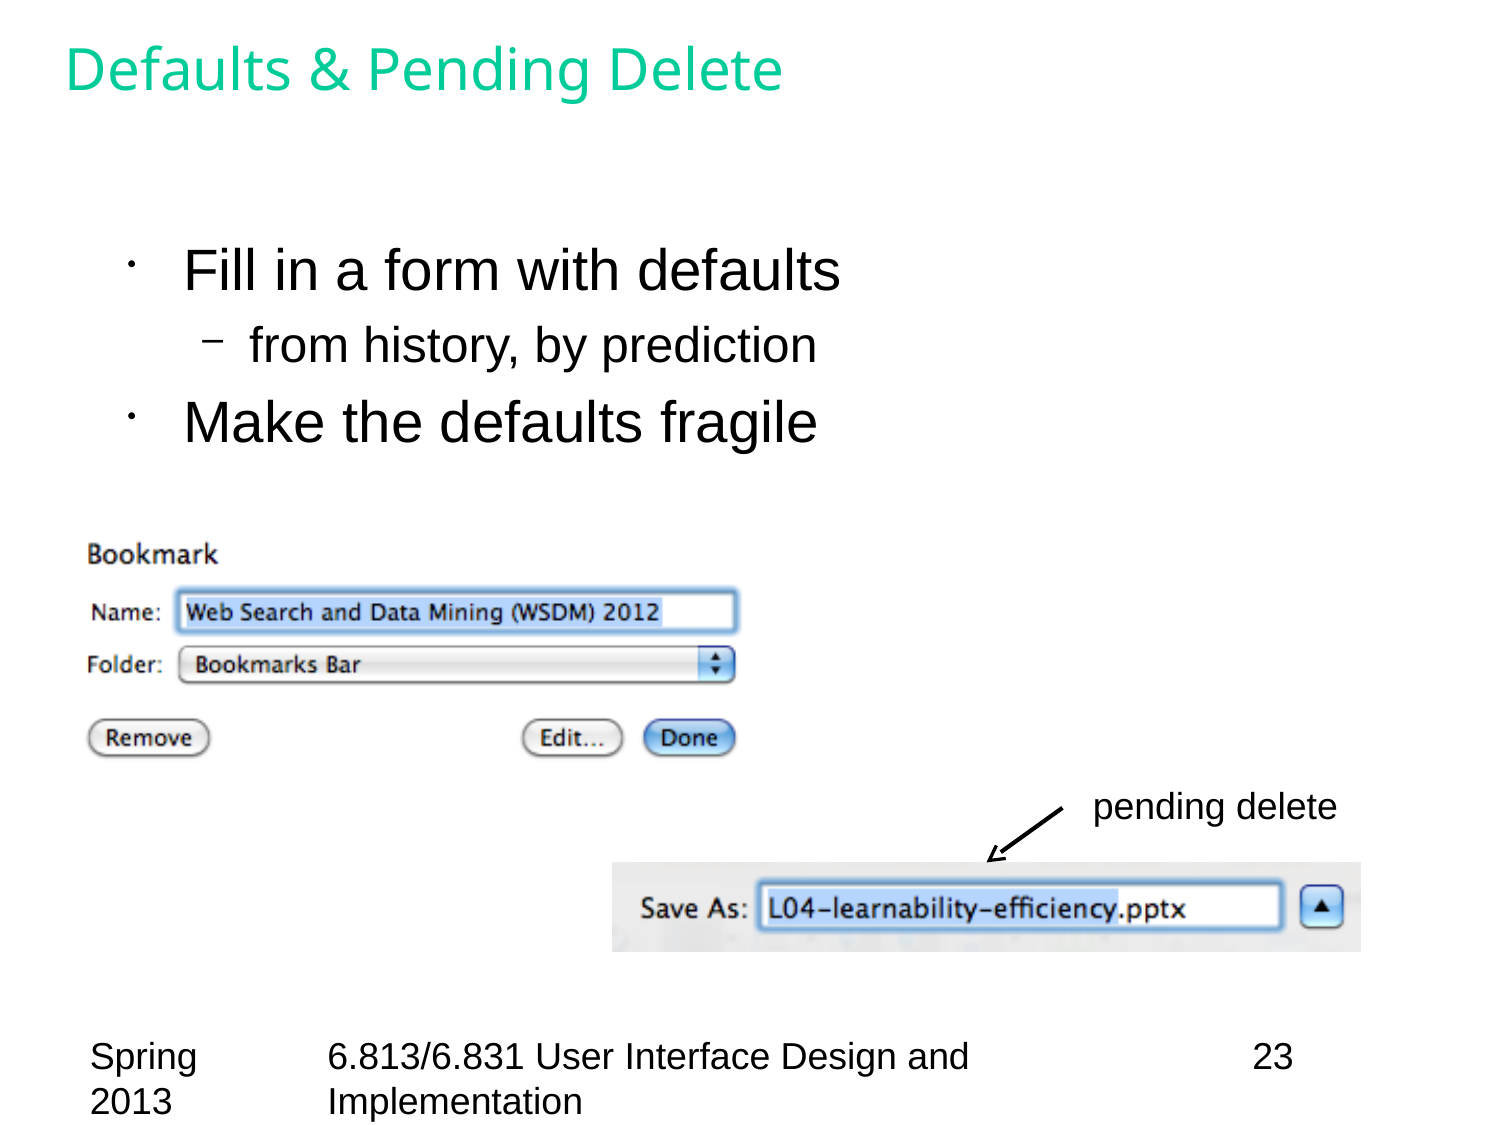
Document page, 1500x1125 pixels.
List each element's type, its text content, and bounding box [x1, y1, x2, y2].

slide_number Spring 2013 [75, 1024, 300, 1103]
footer 6.813/6.831 User Interface Design and Implementation [312, 1024, 1225, 1103]
slide_number <number> [1237, 1024, 1425, 1103]
picture [612, 862, 1361, 953]
picture [62, 525, 757, 783]
list Fill in a form with defaults from history, by prediction Make the defaults fragile [112, 224, 1388, 1000]
title Defaults & Pending Delete [50, 24, 1438, 150]
text_box pending delete [1078, 774, 1353, 835]
